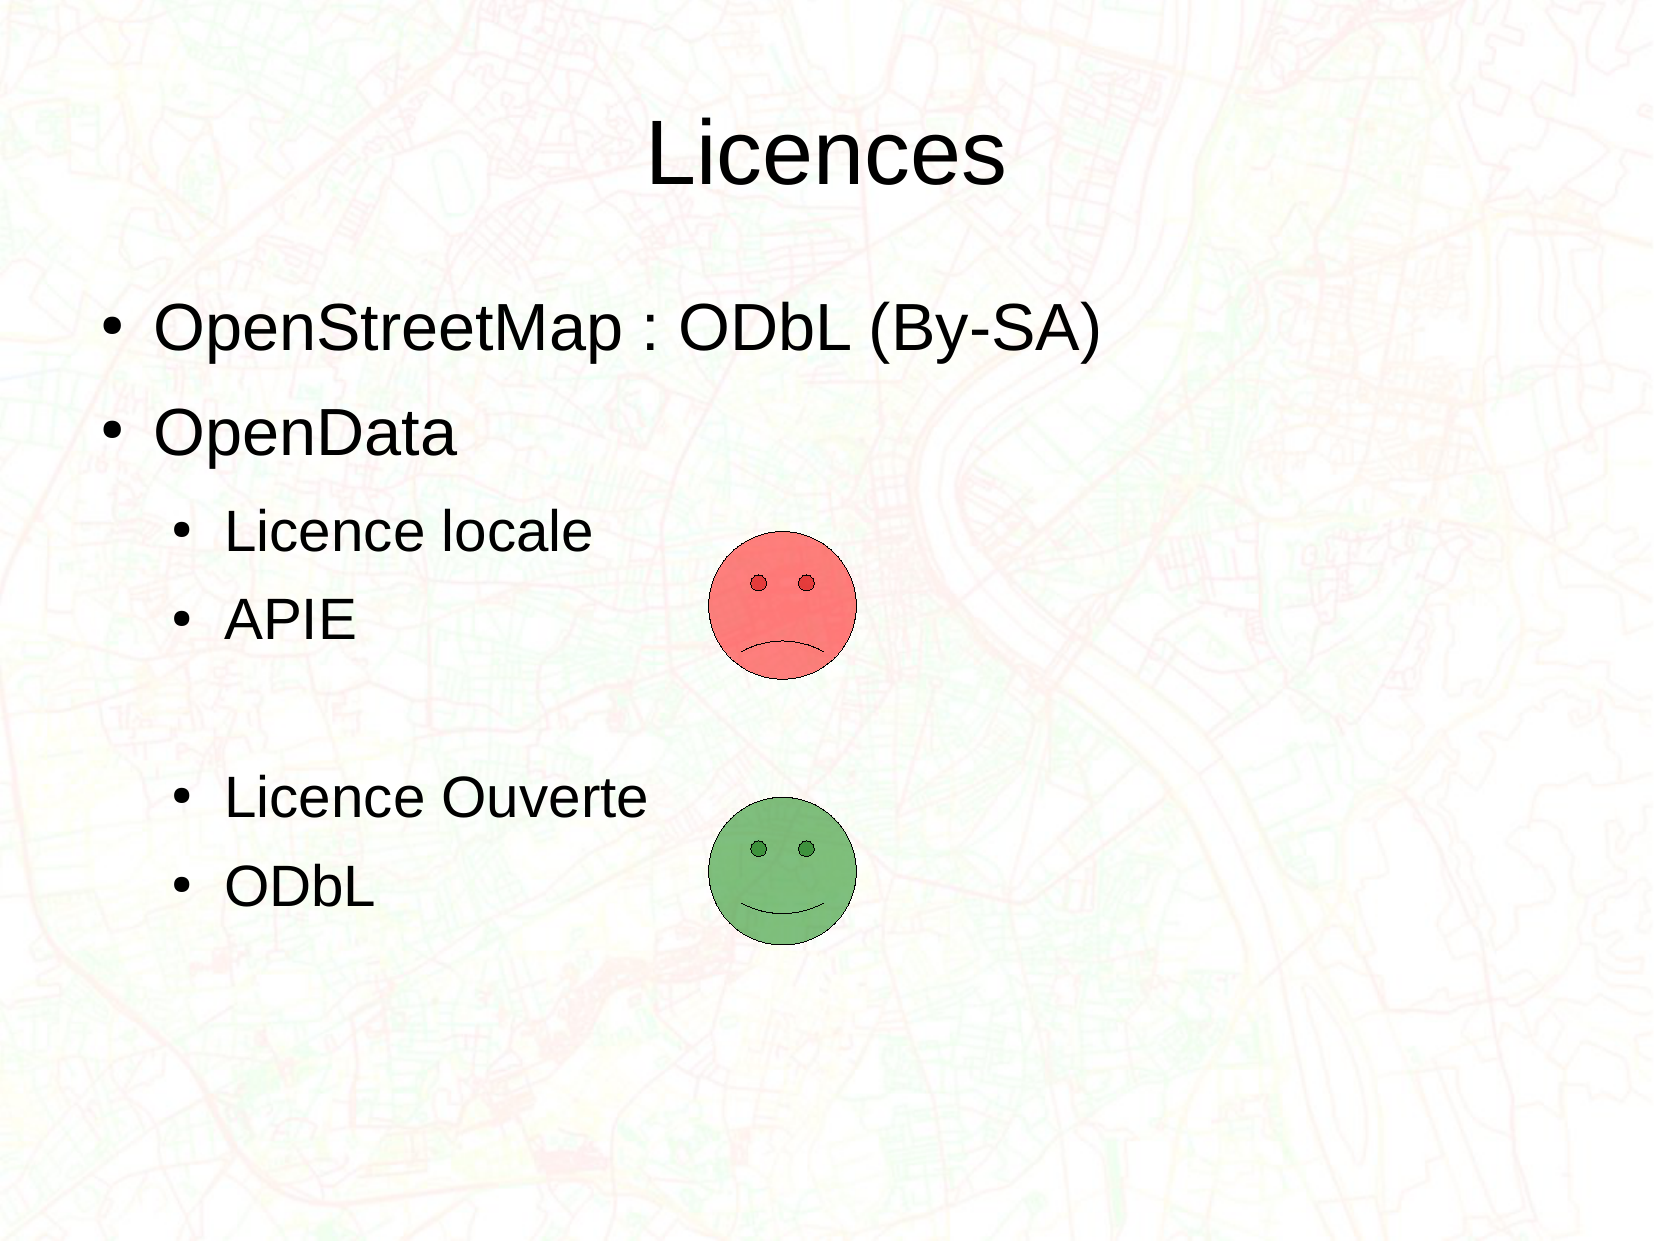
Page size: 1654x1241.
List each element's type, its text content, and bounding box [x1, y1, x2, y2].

text_box [708, 531, 857, 680]
title Licences [82, 49, 1571, 257]
text_box [708, 797, 857, 945]
list OpenStreetMap : ODbL (By-SA) OpenData Licence locale APIE Licence Ouverte ODbL [82, 290, 1571, 1010]
picture [0, 0, 1654, 1241]
